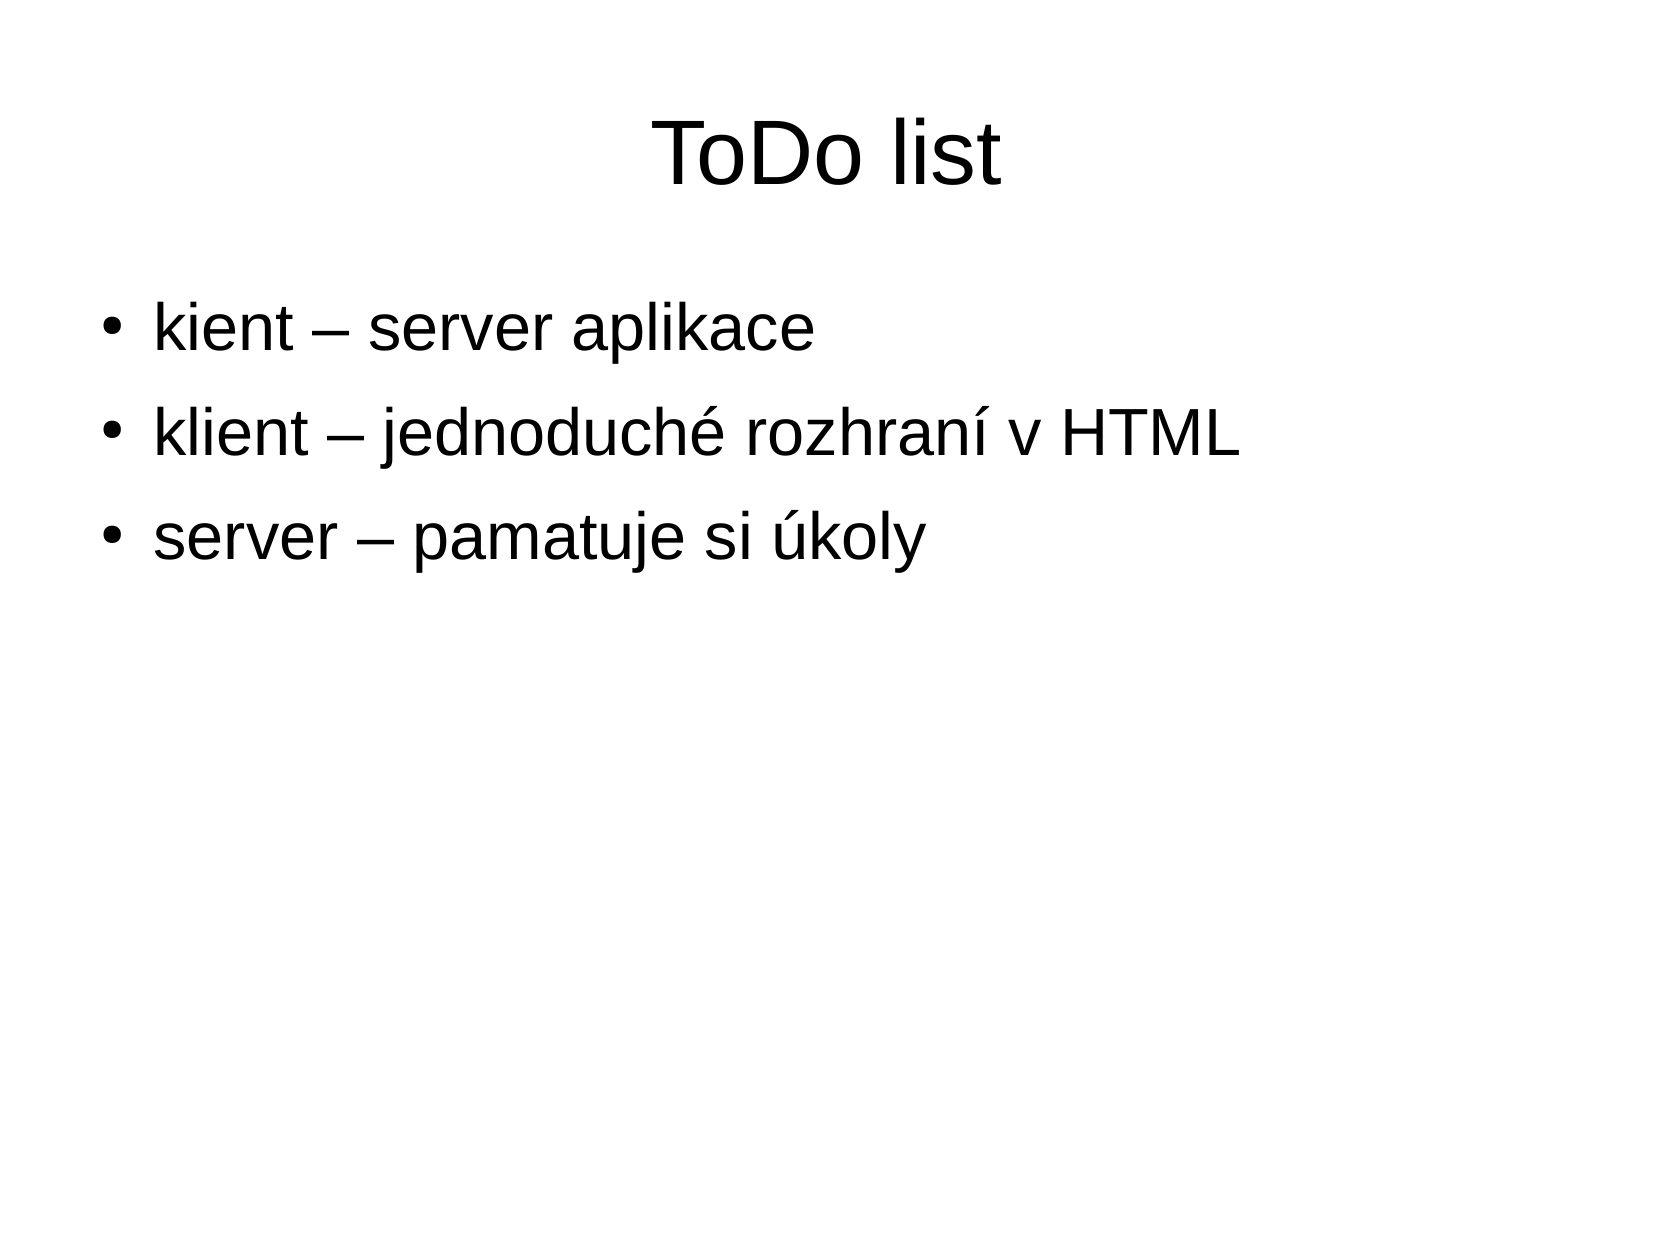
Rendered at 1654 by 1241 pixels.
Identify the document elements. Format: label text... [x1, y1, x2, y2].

title ToDo list [82, 49, 1571, 257]
list kient – server aplikace klient – jednoduché rozhraní v HTML server – pamatuje si úkoly [82, 290, 1571, 1010]
